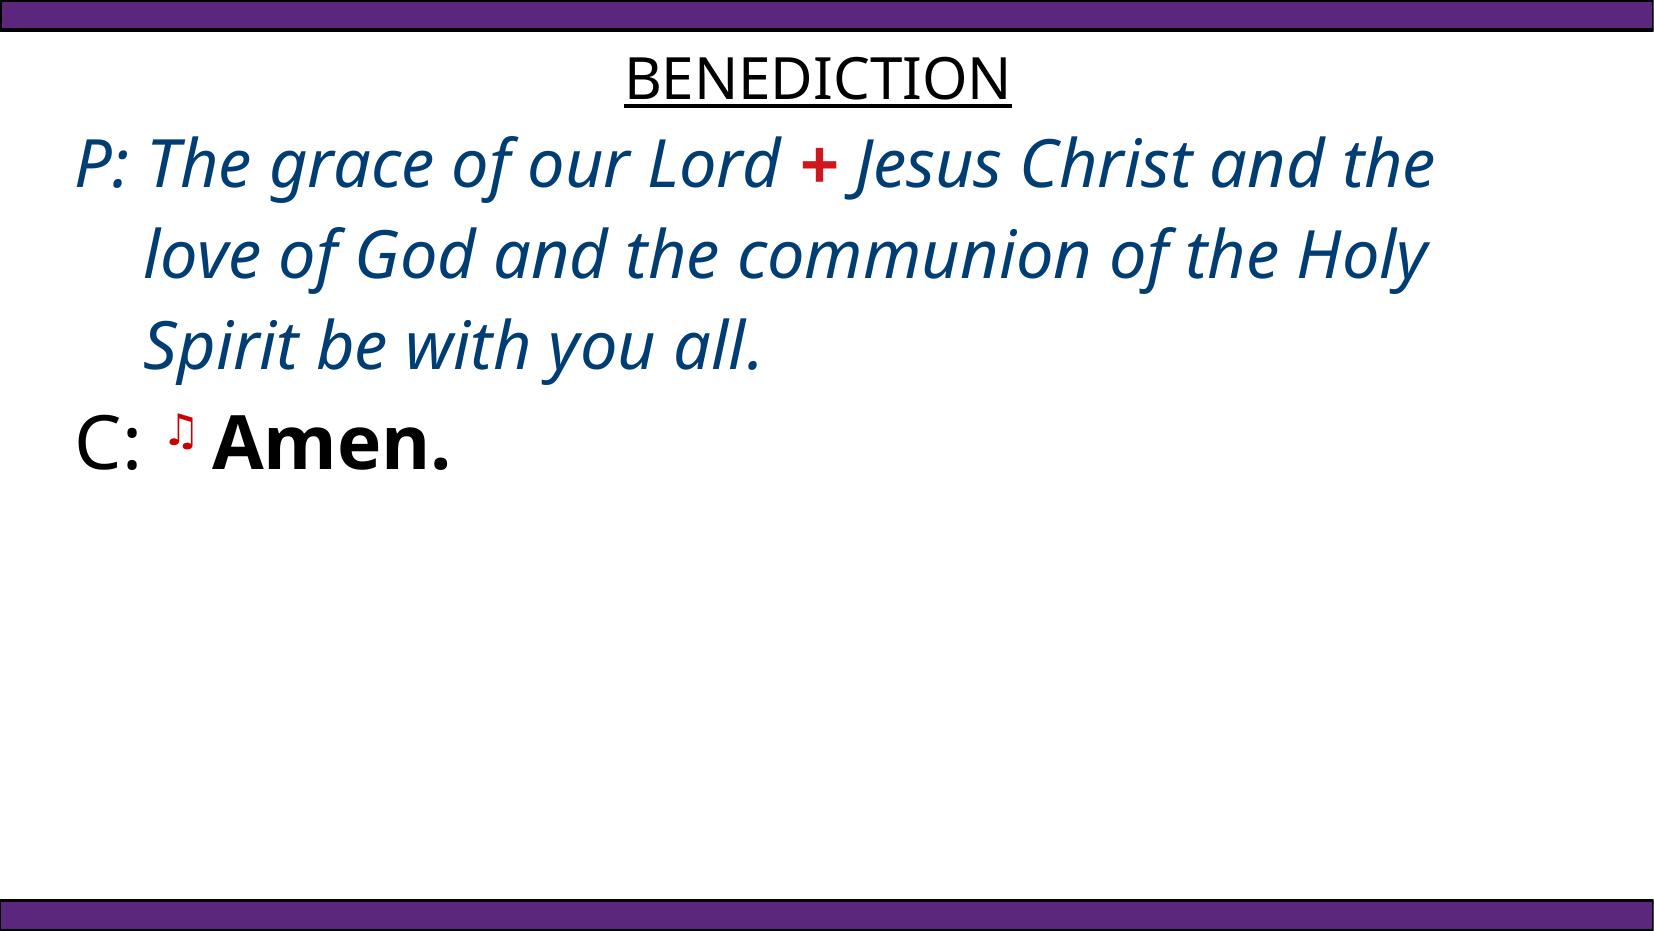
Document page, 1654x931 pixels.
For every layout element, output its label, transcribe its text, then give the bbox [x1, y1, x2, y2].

text_box [0, 900, 1654, 931]
picture [0, 31, 1654, 900]
text_box [0, 0, 1654, 31]
text_box BENEDICTION P: The grace of our Lord + Jesus Christ and the love of God and the communion of the Holy Spirit be with you all. C: ♫ Amen. [60, 30, 1577, 489]
